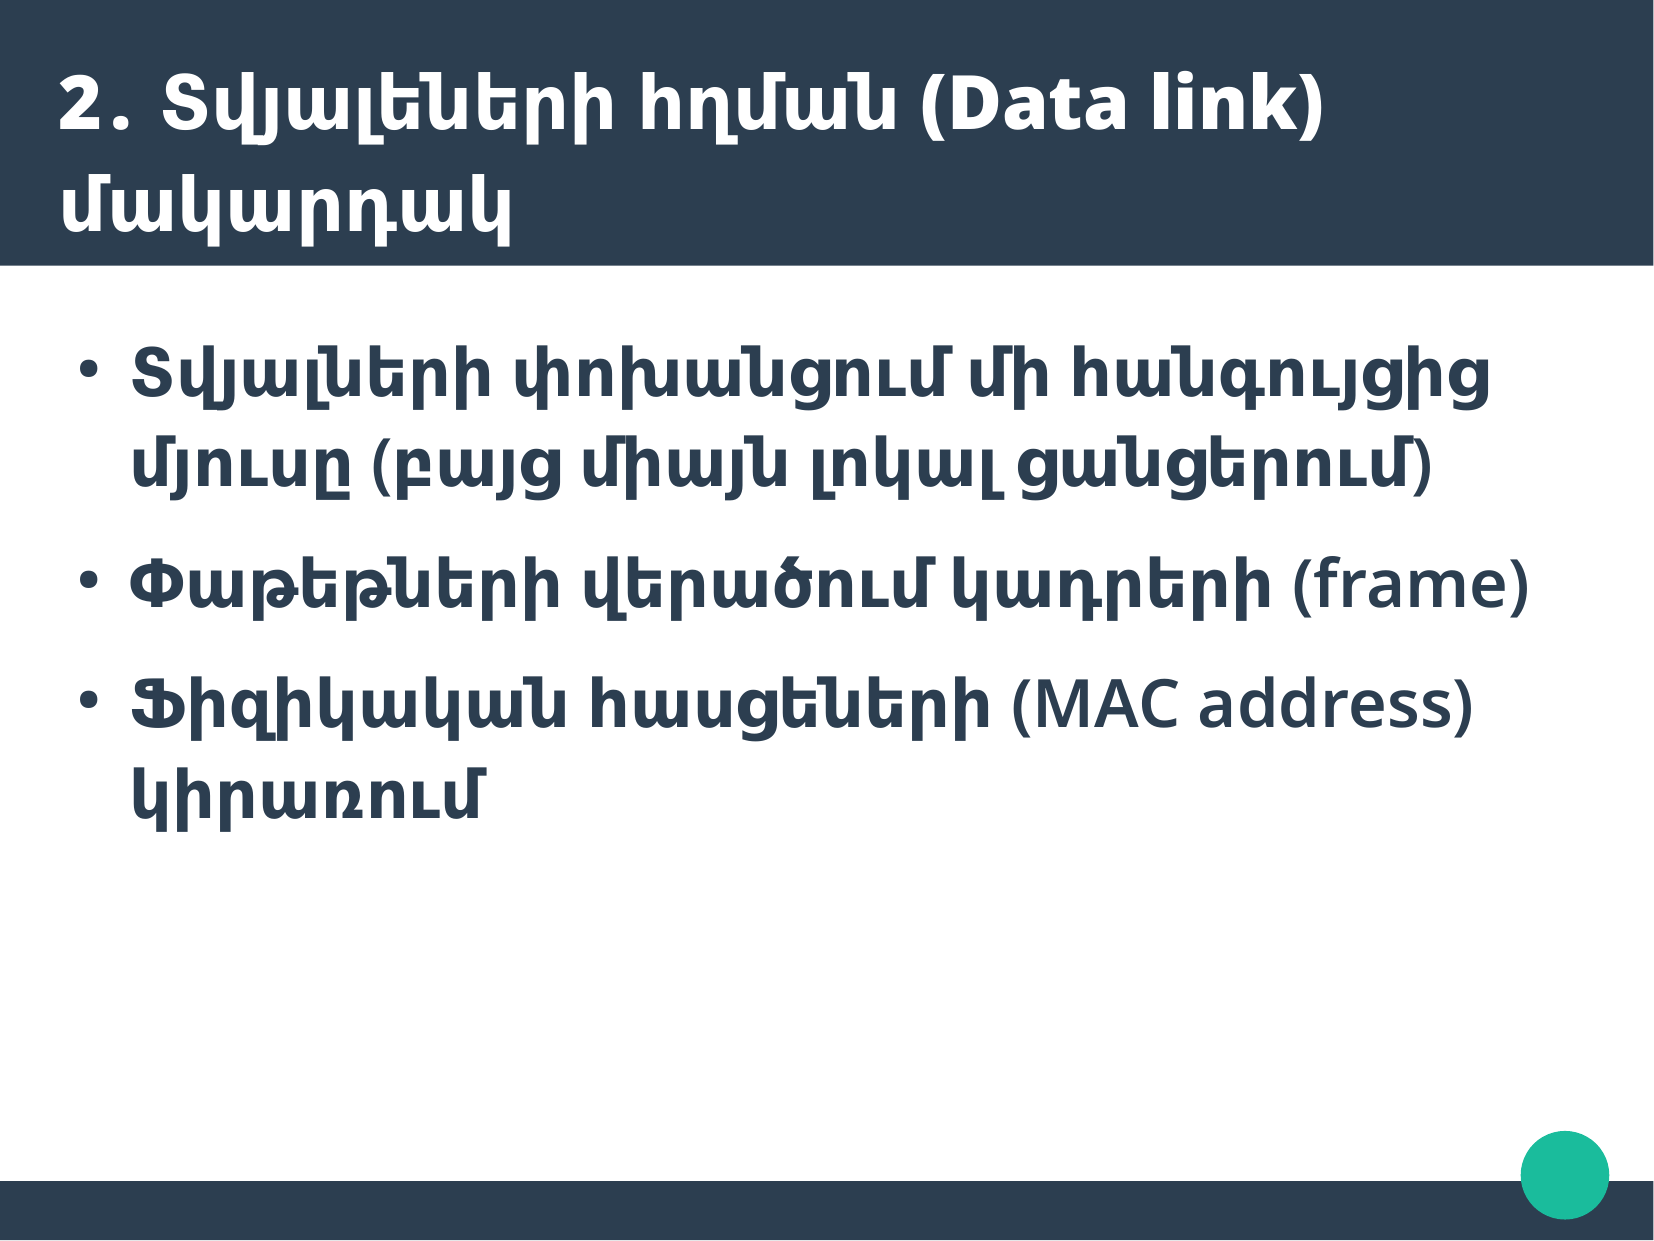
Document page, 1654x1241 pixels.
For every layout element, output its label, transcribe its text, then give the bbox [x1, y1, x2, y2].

title 2․ Տվյալեների հղման (Data link) մակարդակ [59, 49, 1595, 207]
list Տվյալների փոխանցում մի հանգույցից մյուսը (բայց միայն լոկալ ցանցերում) Փաթեթների վերածում կադրերի (frame) Ֆիզիկական հասցեների (MAC address) կիրառում [59, 324, 1595, 1152]
